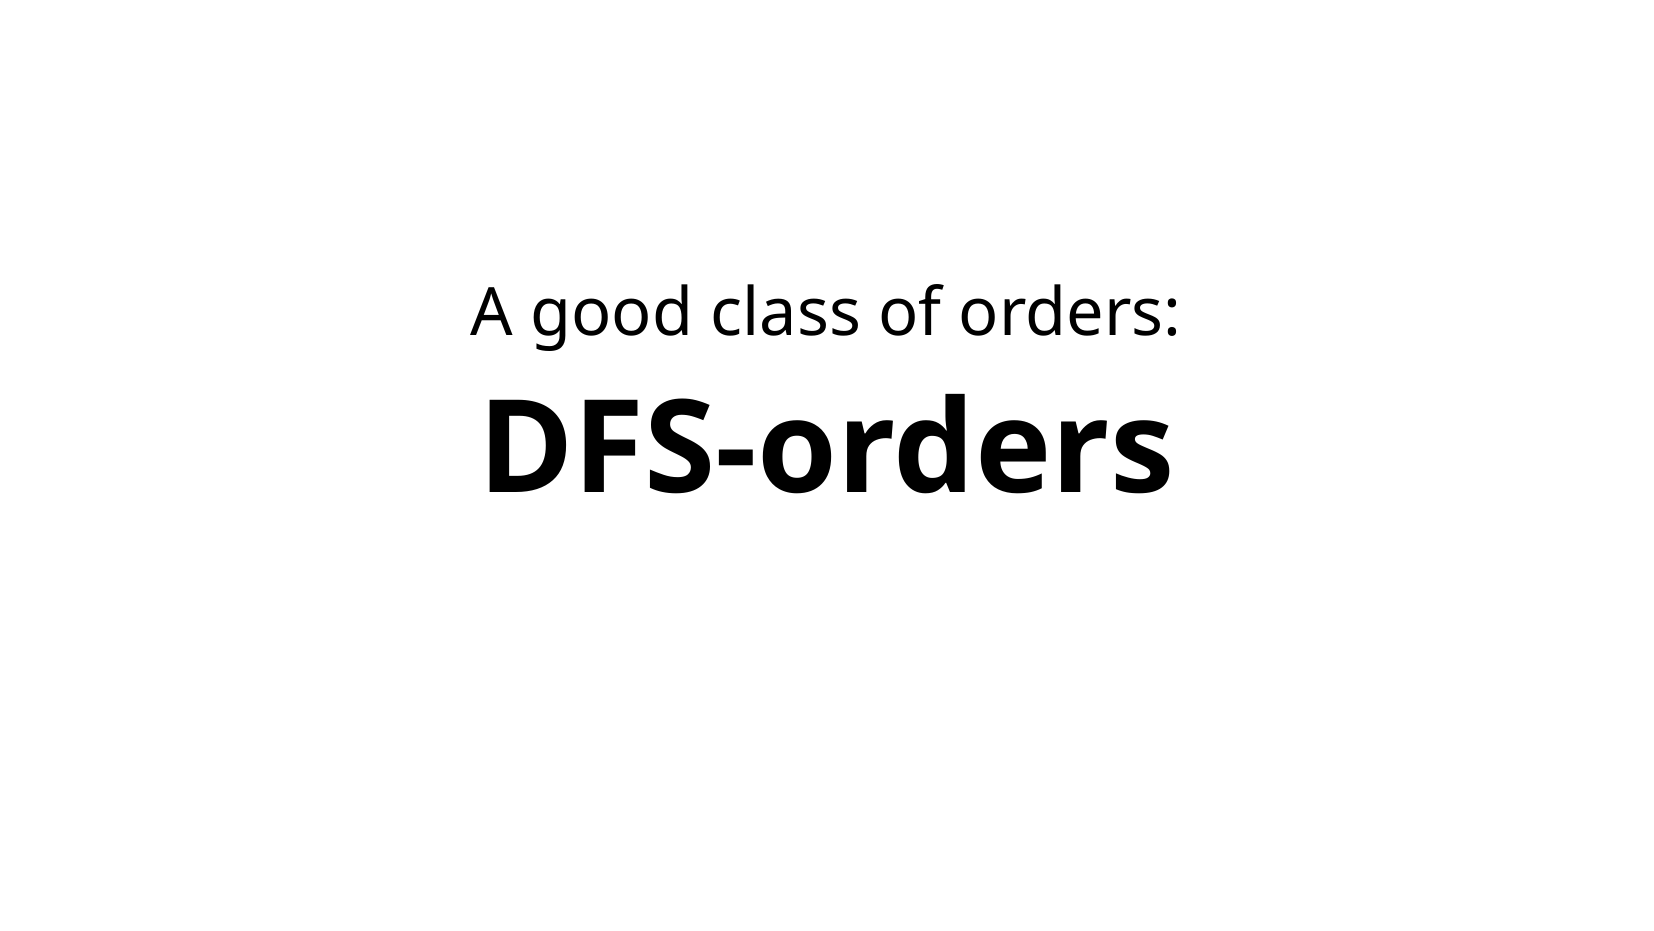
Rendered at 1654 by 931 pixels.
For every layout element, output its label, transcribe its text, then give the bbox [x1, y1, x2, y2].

subtitle A good class of orders: DFS-orders [82, 37, 1571, 757]
